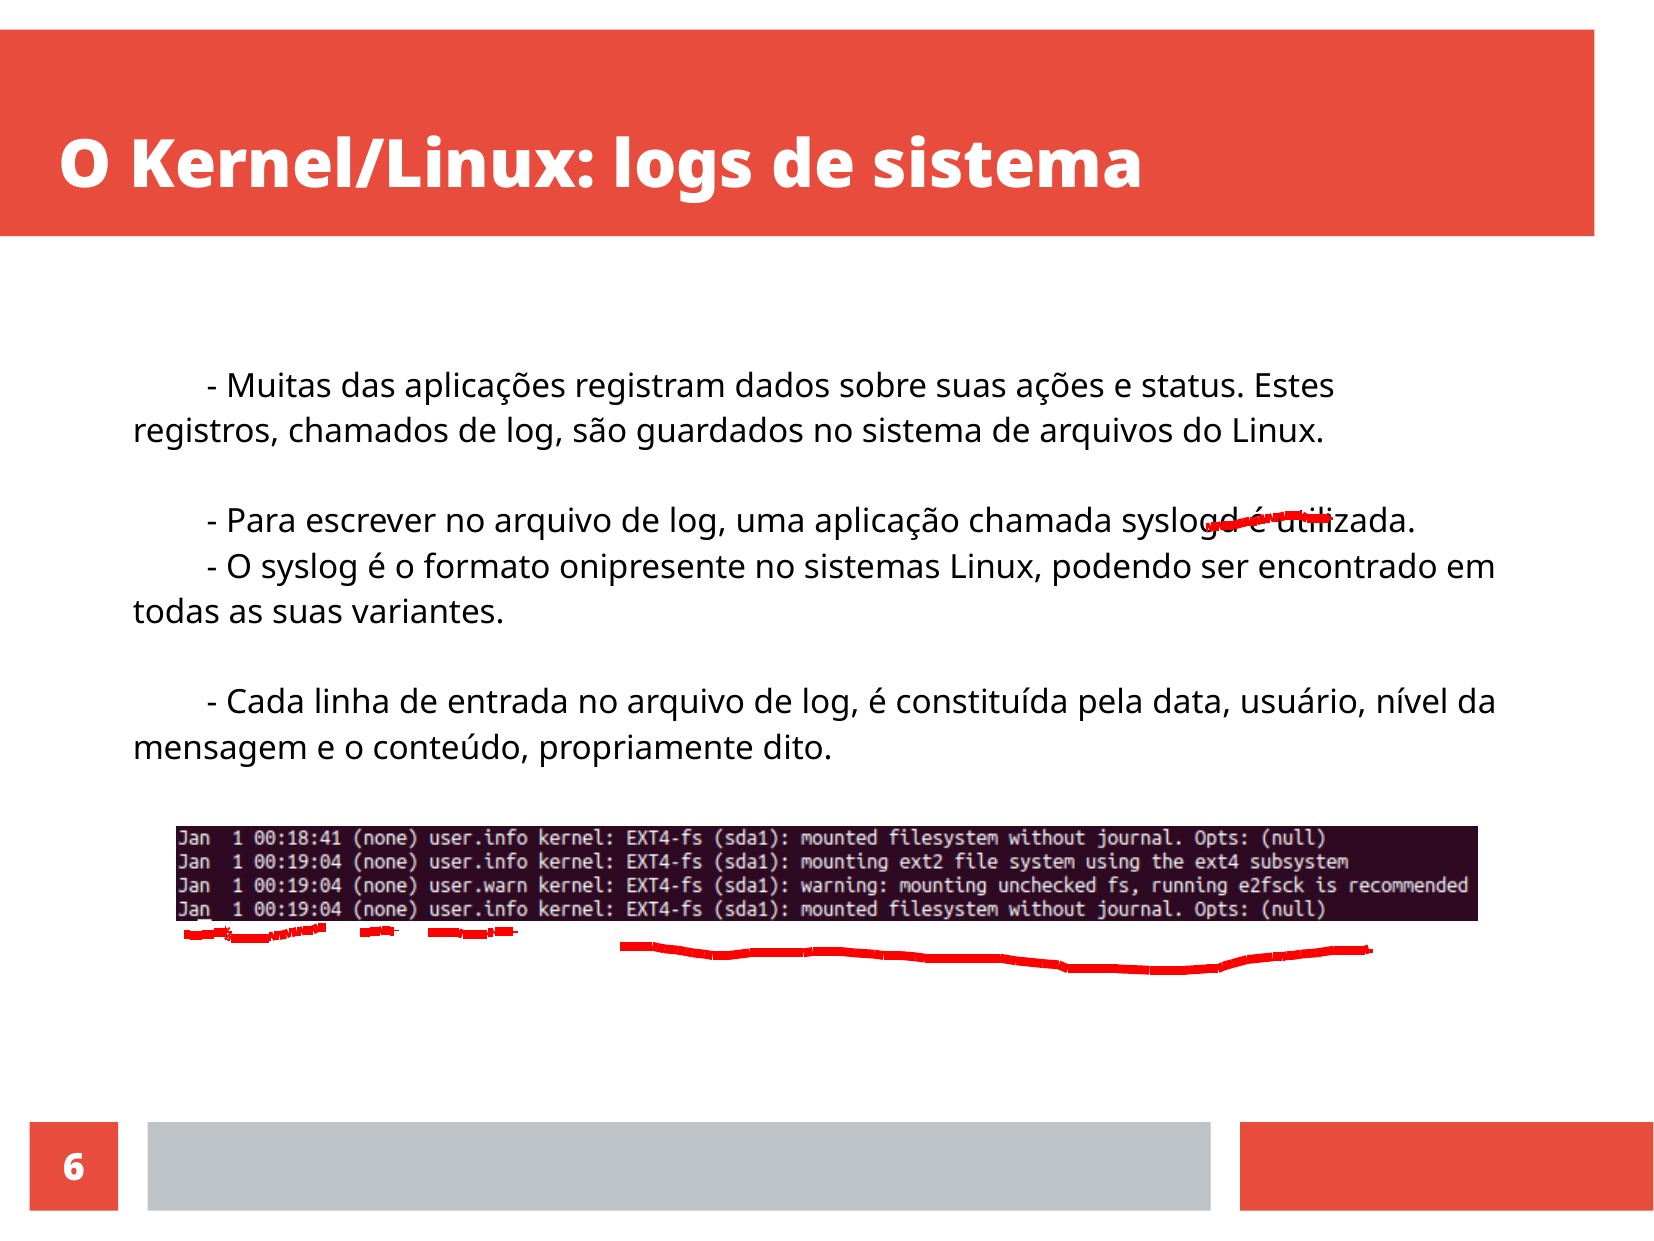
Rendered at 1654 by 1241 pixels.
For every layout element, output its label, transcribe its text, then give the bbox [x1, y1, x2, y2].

text_box - Muitas das aplicações registram dados sobre suas ações e status. Estes registros, chamados de log, são guardados no sistema de arquivos do Linux. - Para escrever no arquivo de log, uma aplicação chamada syslogd é utilizada. - O syslog é o formato onipresente no sistemas Linux, podendo ser encontrado em todas as suas variantes. - Cada linha de entrada no arquivo de log, é constituída pela data, usuário, nível da mensagem e o conteúdo, propriamente dito. [118, 354, 1536, 761]
picture [176, 826, 1478, 921]
title O Kernel/Linux: logs de sistema [59, 59, 1595, 207]
